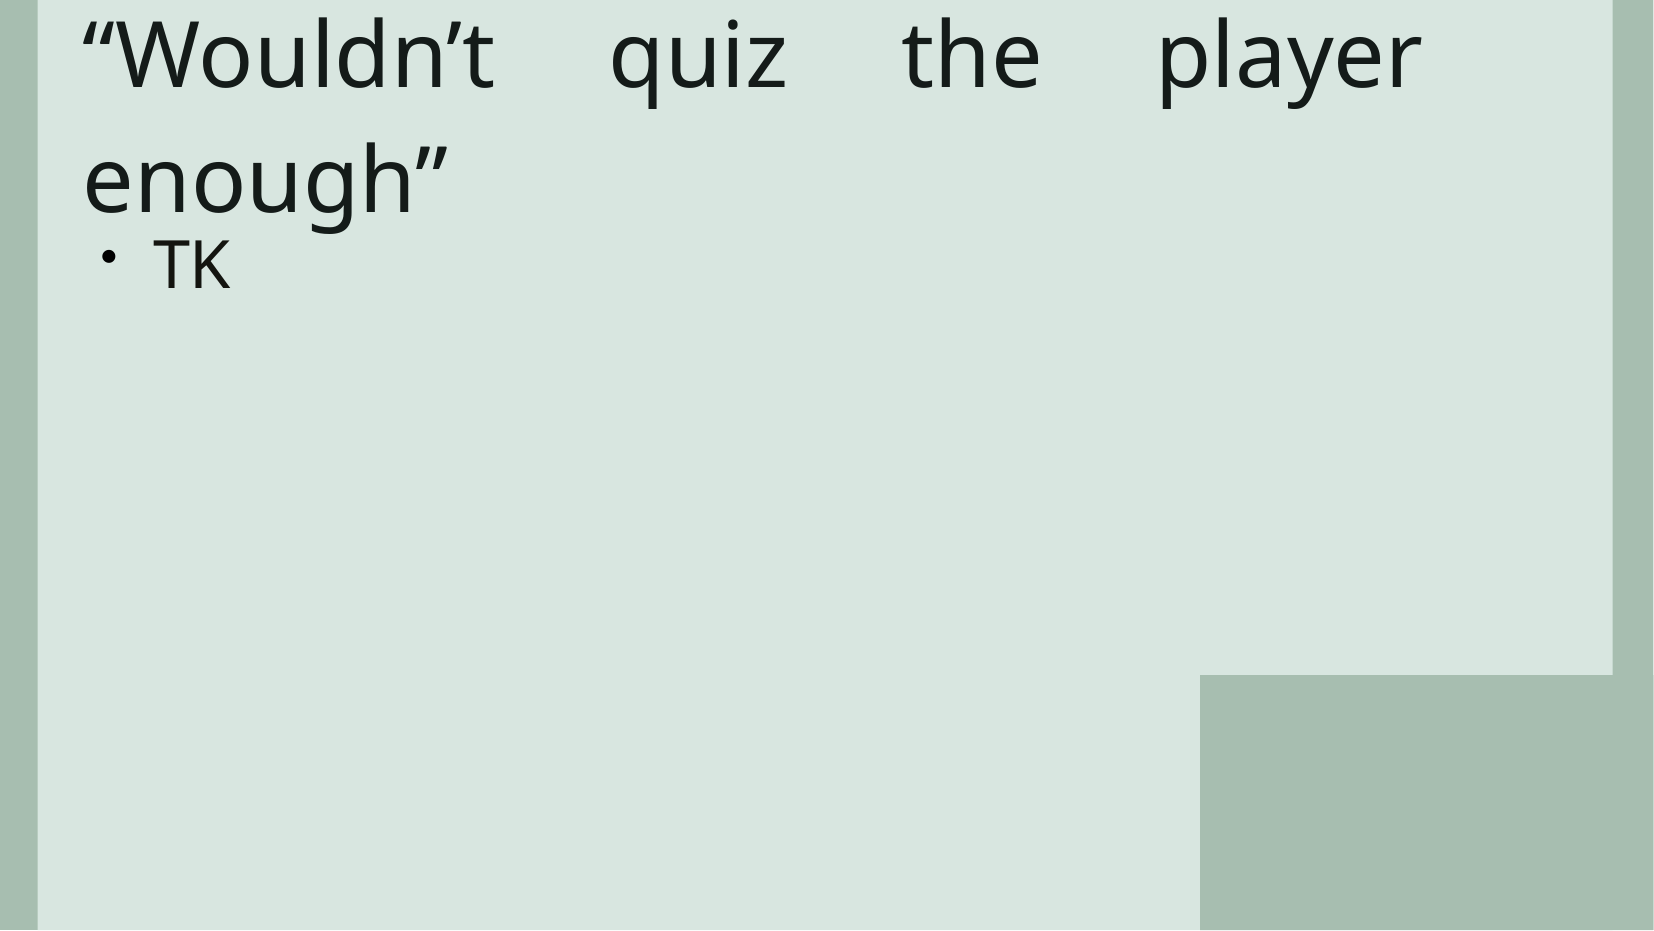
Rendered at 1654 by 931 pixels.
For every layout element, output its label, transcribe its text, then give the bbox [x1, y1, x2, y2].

list TK [82, 217, 1351, 758]
title “Wouldn’t quiz the player enough” [82, 3, 1426, 227]
